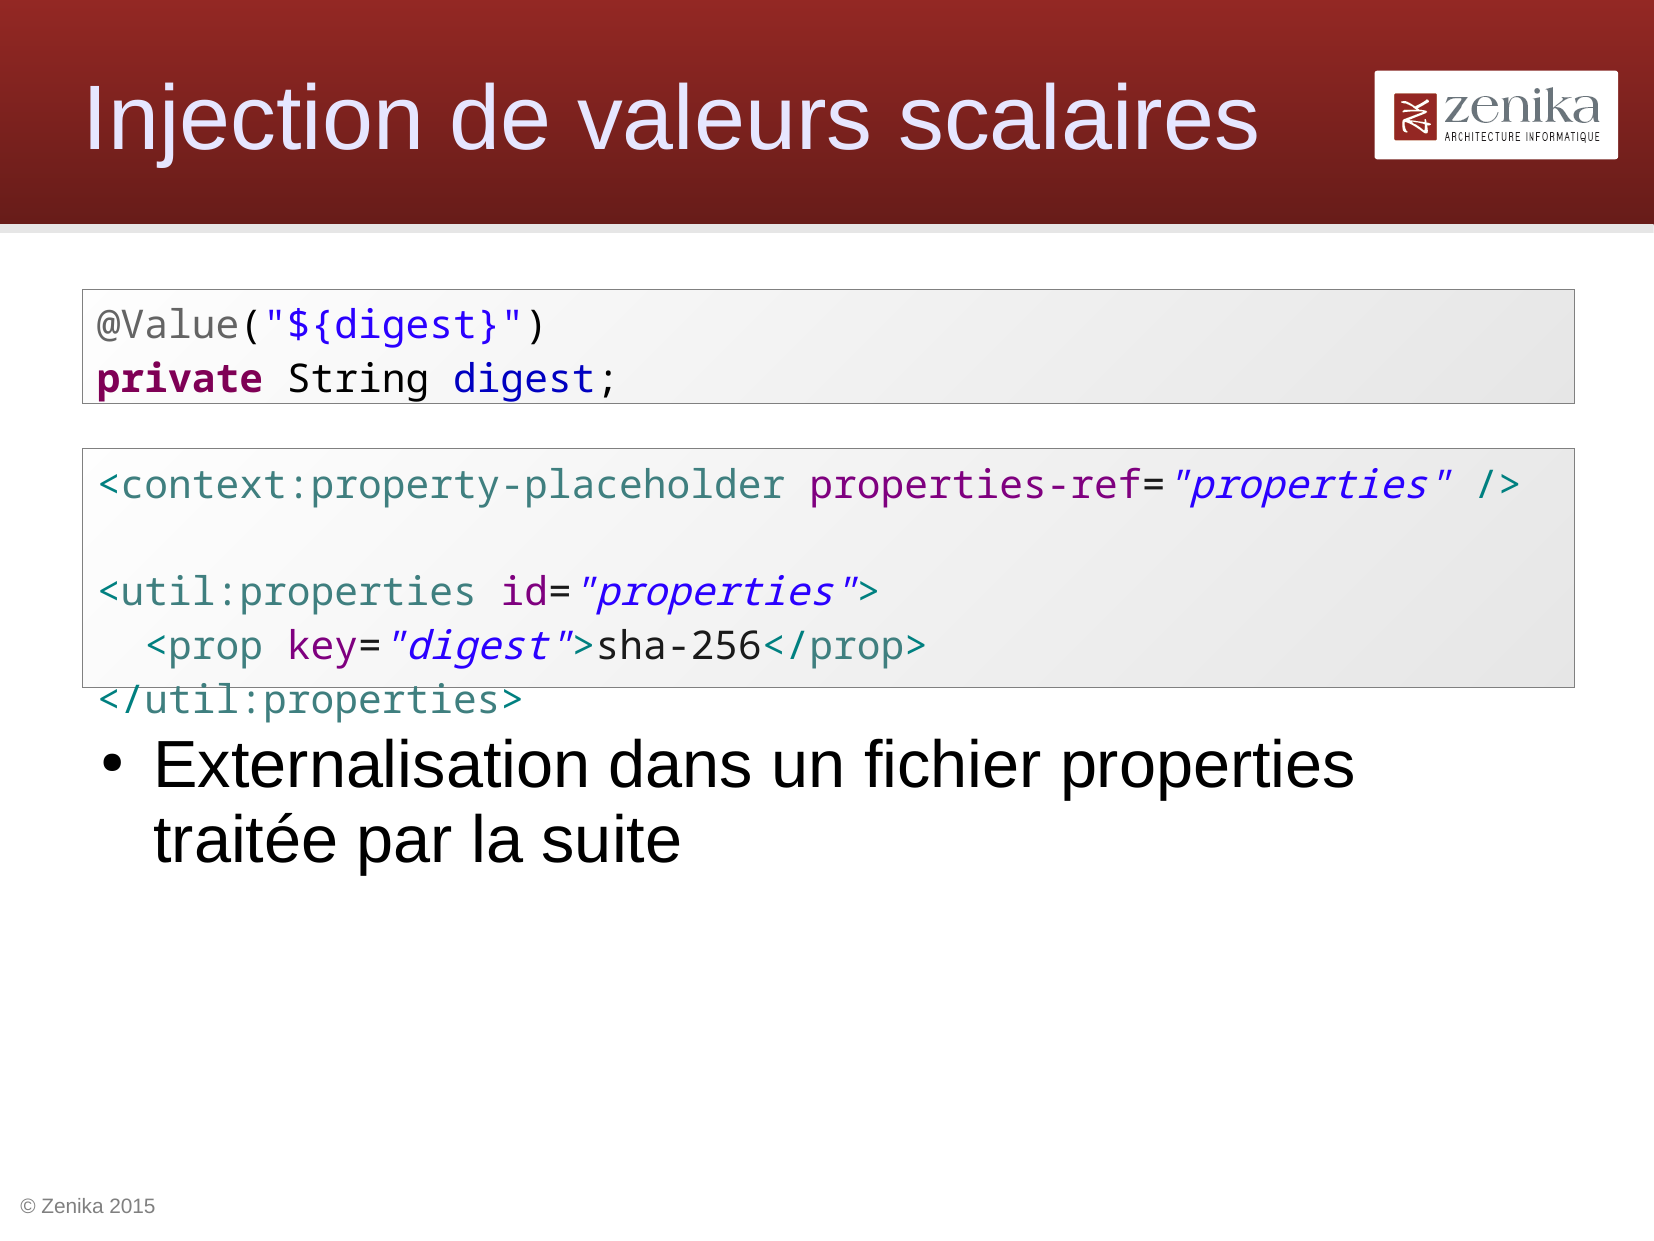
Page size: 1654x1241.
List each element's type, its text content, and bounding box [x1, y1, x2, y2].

title Injection de valeurs scalaires [82, 13, 1571, 222]
text_box @Value("${digest}") private String digest; [82, 289, 1575, 404]
list Externalisation dans un fichier properties traitée par la suite [82, 727, 1538, 1241]
picture [1571, 82, 1600, 149]
text_box <context:property-placeholder properties-ref="properties" /> <util:properties id="properties"> <prop key="digest">sha-256</prop> </util:properties> [82, 448, 1575, 688]
